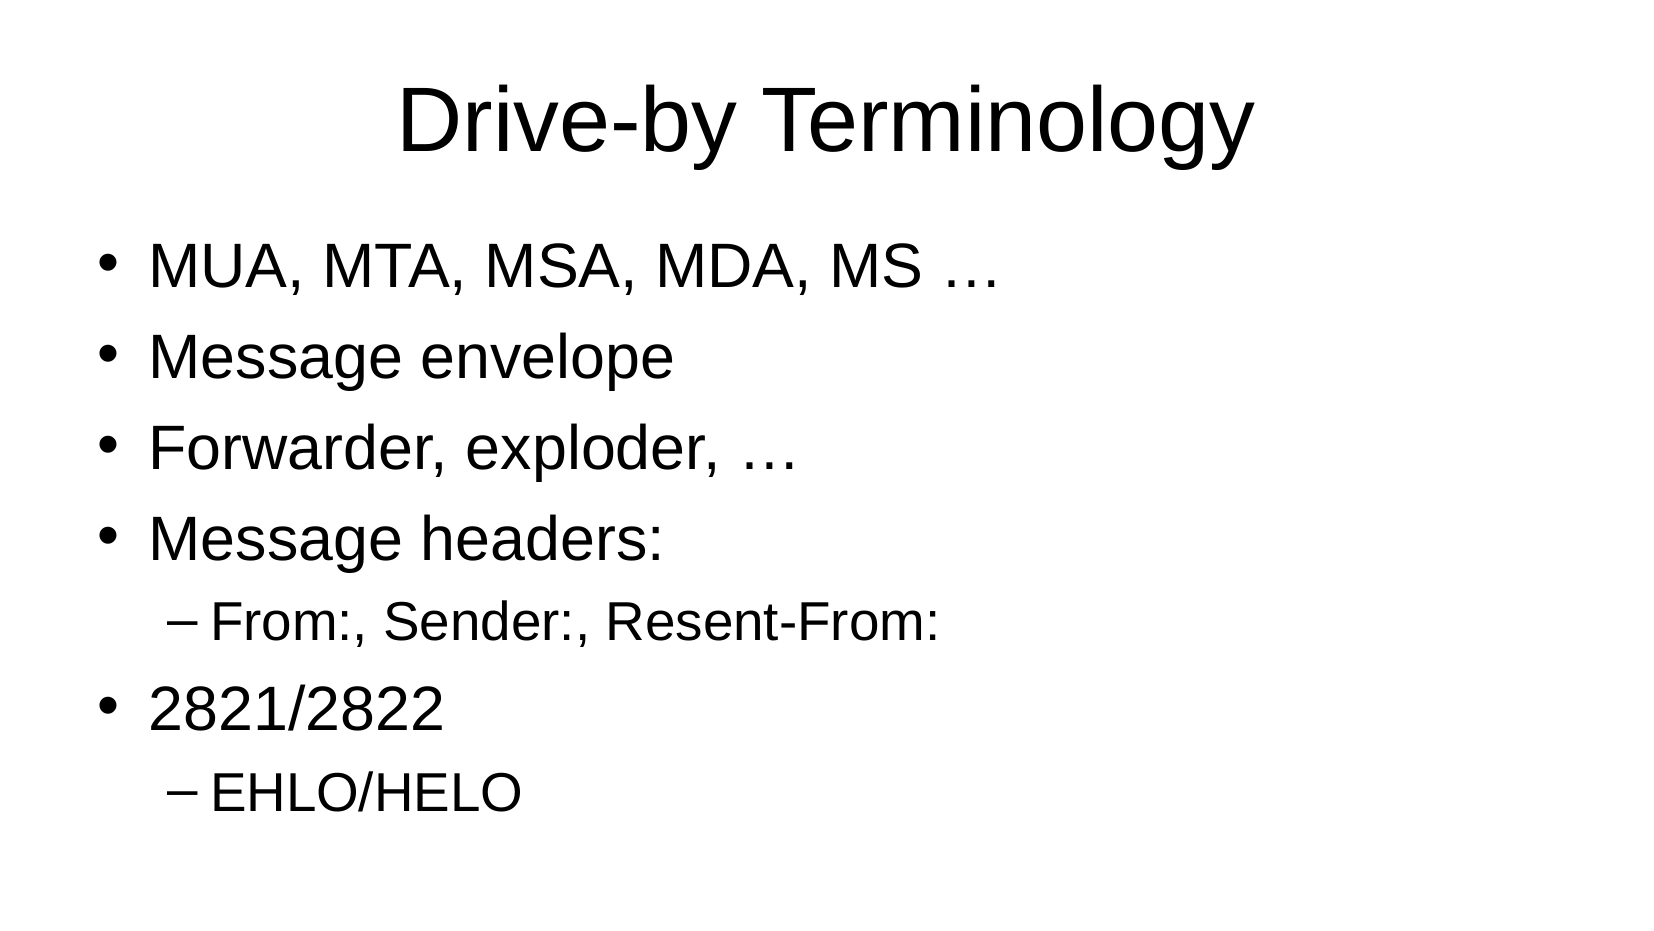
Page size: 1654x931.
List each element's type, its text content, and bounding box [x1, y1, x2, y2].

list MUA, MTA, MSA, MDA, MS … Message envelope Forwarder, exploder, … Message headers: From:, Sender:, Resent-From: 2821/2822 EHLO/HELO [82, 217, 1571, 831]
title Drive-by Terminology [82, 37, 1571, 193]
